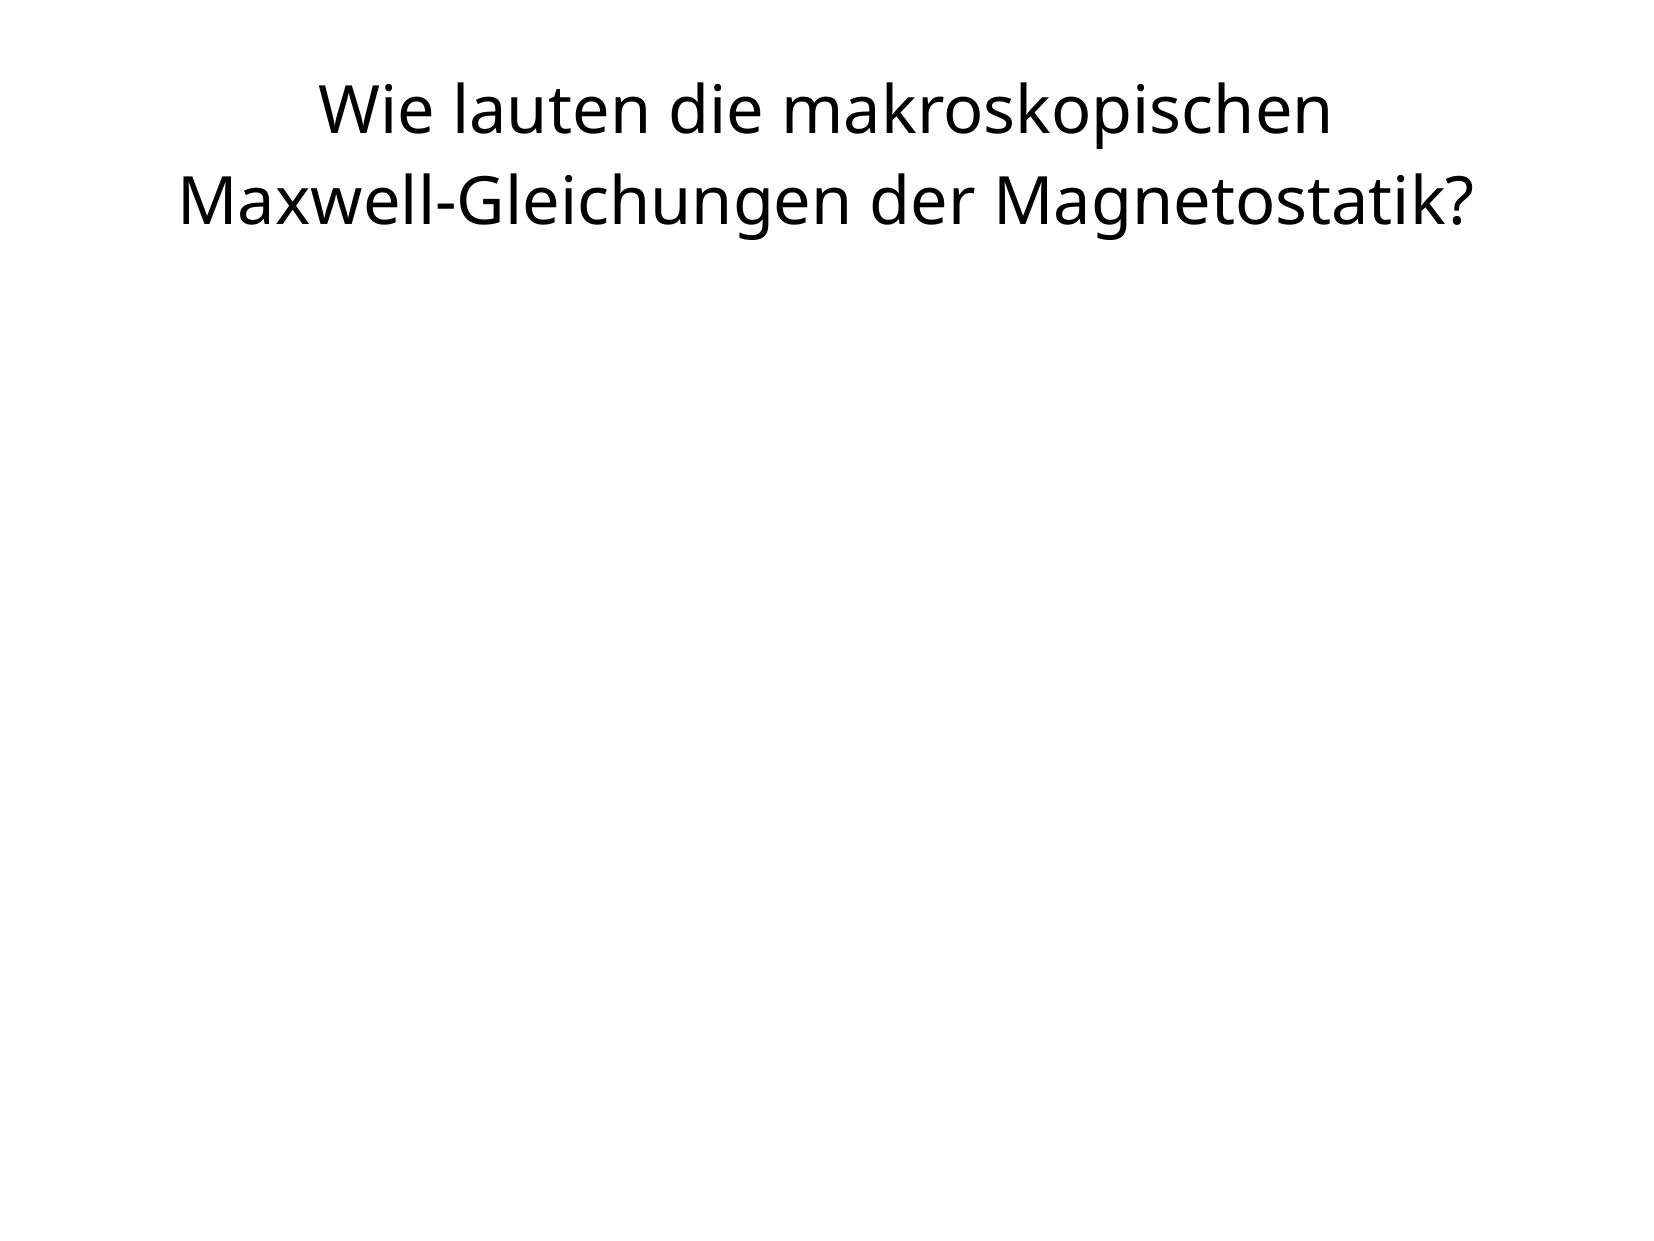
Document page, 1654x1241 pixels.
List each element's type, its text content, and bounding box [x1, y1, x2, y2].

title Wie lauten die makroskopischen Maxwell‑Gleichungen der Magnetostatik? [82, 49, 1571, 257]
